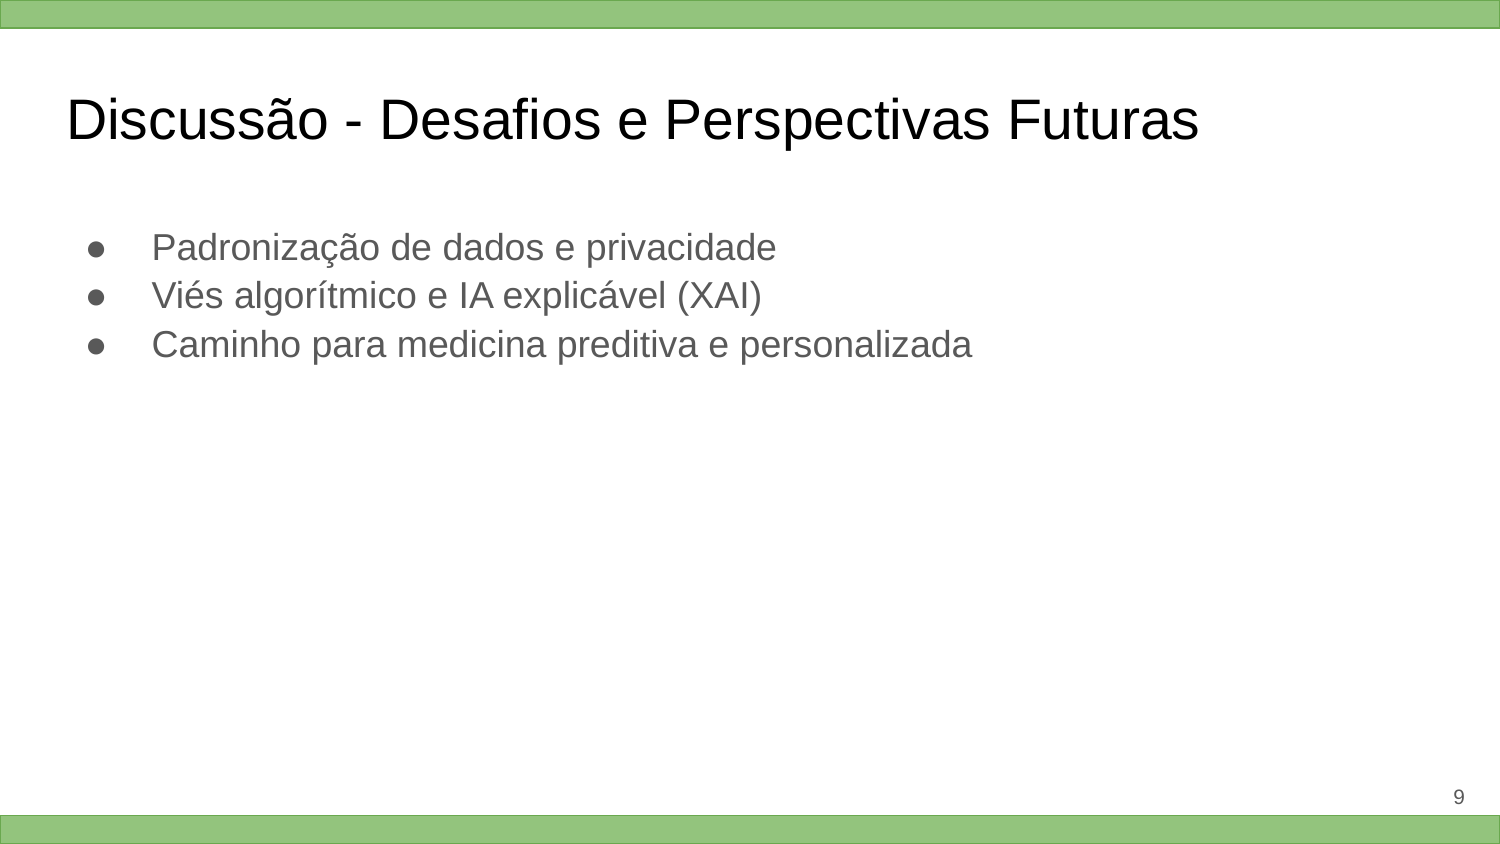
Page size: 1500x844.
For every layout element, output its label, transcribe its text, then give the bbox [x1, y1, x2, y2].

slide_number <number> [1389, 764, 1480, 830]
text_box [0, 815, 1500, 844]
list Padronização de dados e privacidade Viés algorítmico e IA explicável (XAI) Caminho para medicina preditiva e personalizada [51, 205, 1449, 750]
text_box [0, 0, 1500, 28]
title Discussão - Desafios e Perspectivas Futuras [51, 72, 1449, 167]
